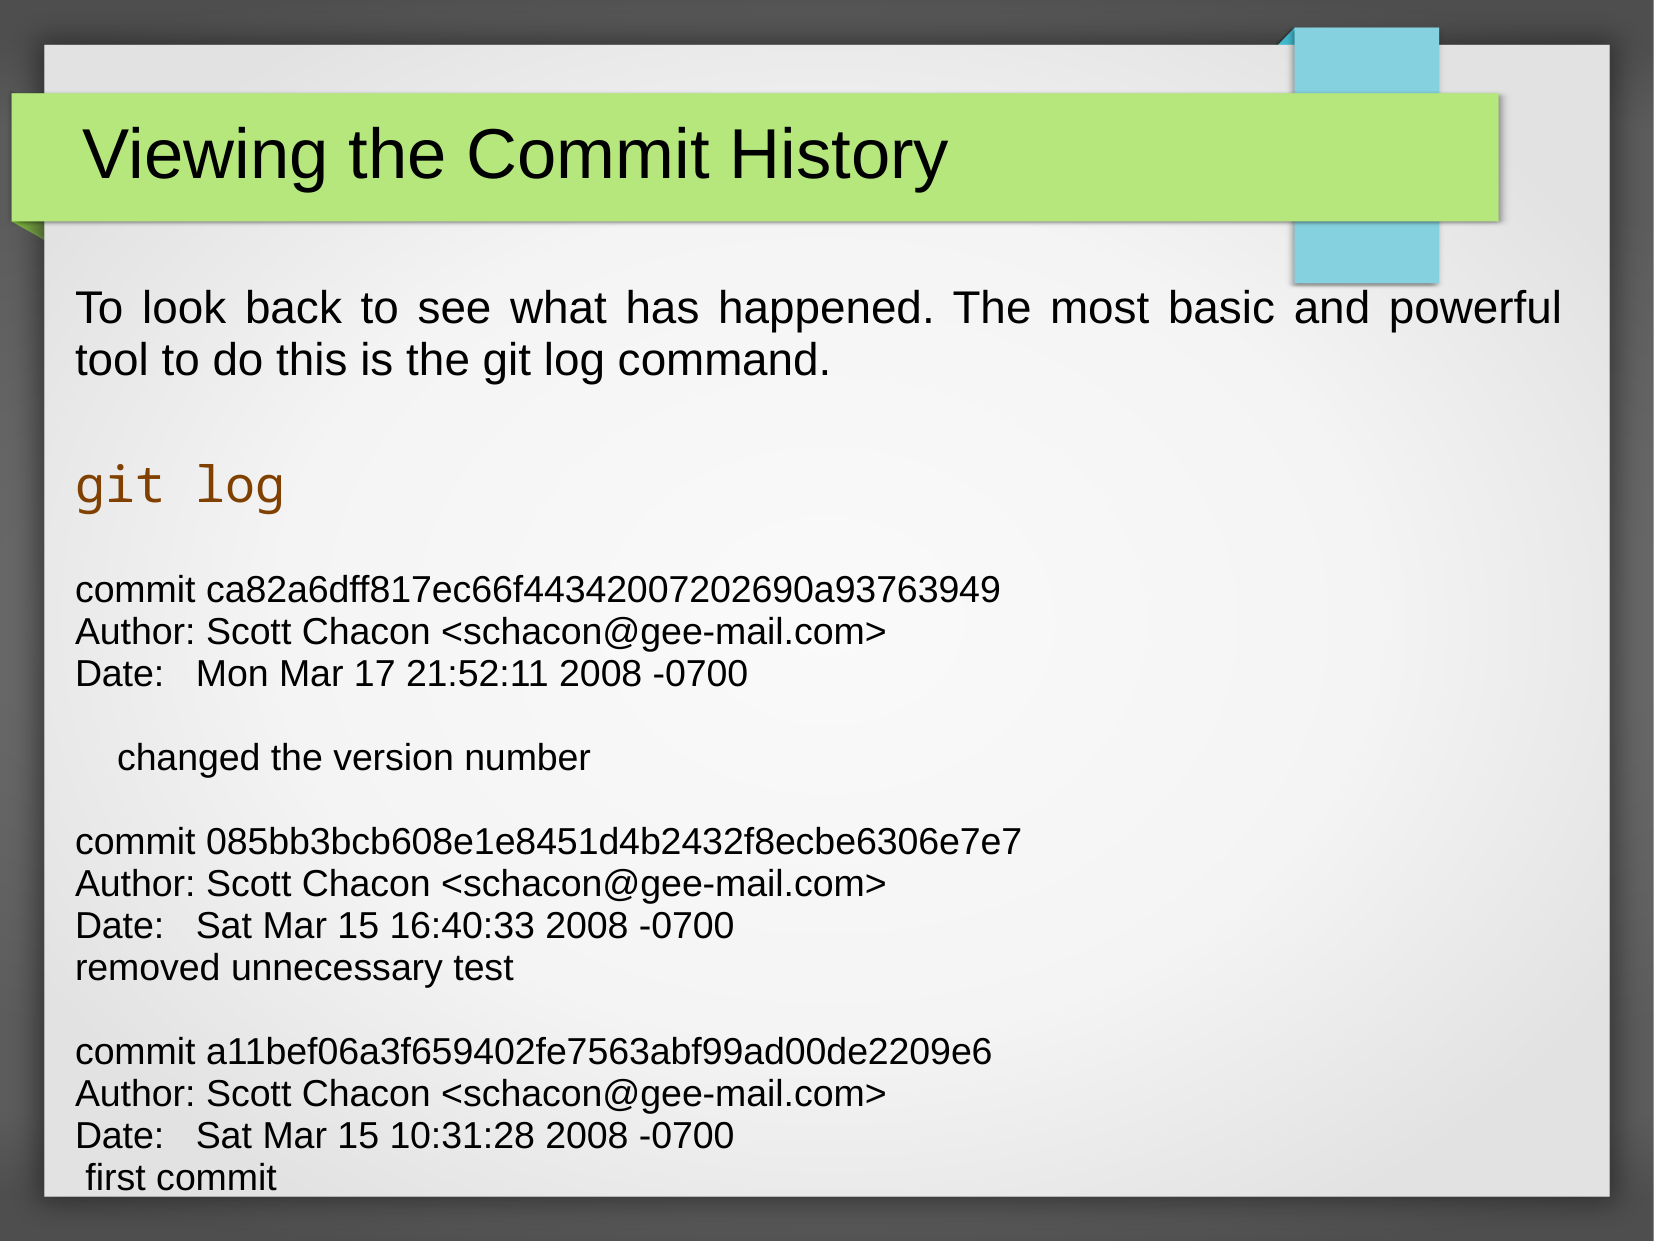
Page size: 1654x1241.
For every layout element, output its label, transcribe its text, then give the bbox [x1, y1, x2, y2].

title Viewing the Commit History [82, 94, 1264, 213]
picture [0, 0, 1654, 1241]
subtitle To look back to see what has happened. The most basic and powerful tool to do this is the git log command. git log commit ca82a6dff817ec66f44342007202690a93763949 Author: Scott Chacon <schacon@gee-mail.com> Date: Mon Mar 17 21:52:11 2008 -0700 changed the version number commit 085bb3bcb608e1e8451d4b2432f8ecbe6306e7e7 Author: Scott Chacon <schacon@gee-mail.com> Date: Sat Mar 15 16:40:33 2008 -0700 removed unnecessary test commit a11bef06a3f659402fe7563abf99ad00de2209e6 Author: Scott Chacon <schacon@gee-mail.com> Date: Sat Mar 15 10:31:28 2008 -0700 first commit [75, 287, 1564, 1241]
